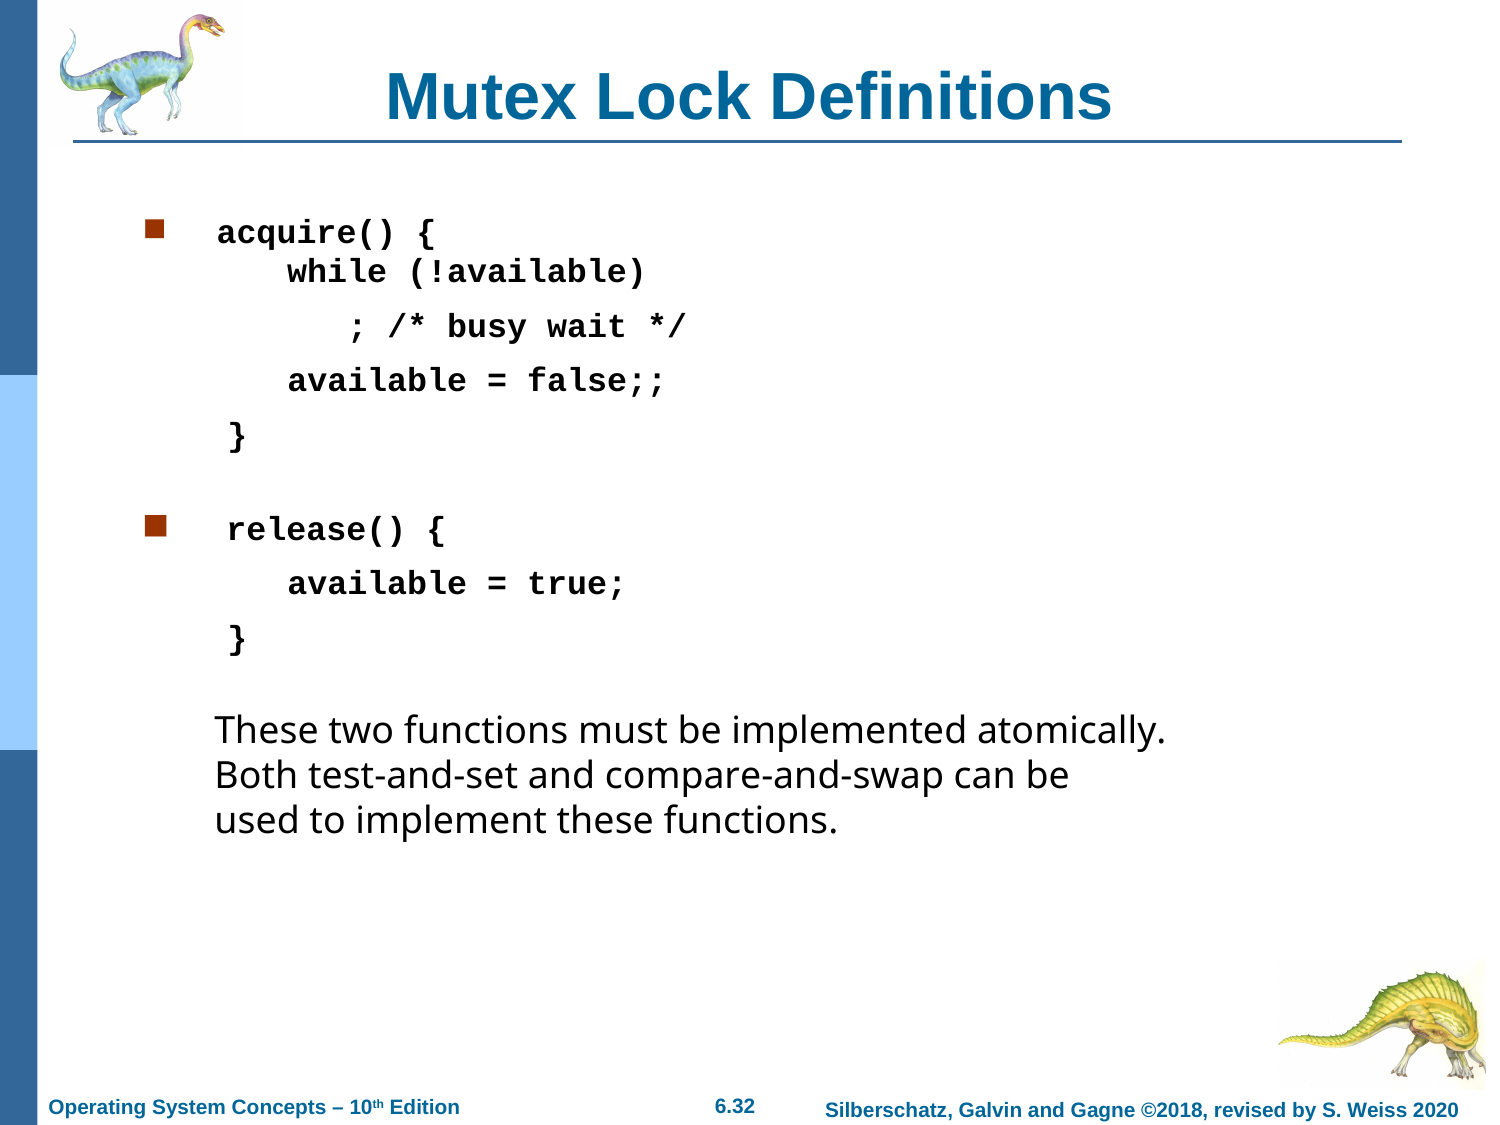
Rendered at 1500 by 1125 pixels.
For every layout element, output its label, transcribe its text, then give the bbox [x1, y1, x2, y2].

list acquire() { while (!available) ; /* busy wait */ available = false;; } release() { available = true; } [132, 202, 1483, 729]
picture [1275, 959, 1486, 1090]
picture [46, 0, 243, 149]
title Mutex Lock Definitions [75, 45, 1426, 141]
text_box These two functions must be implemented atomically. Both test-and-set and compare-and-swap can be used to implement these functions. [199, 698, 1183, 849]
